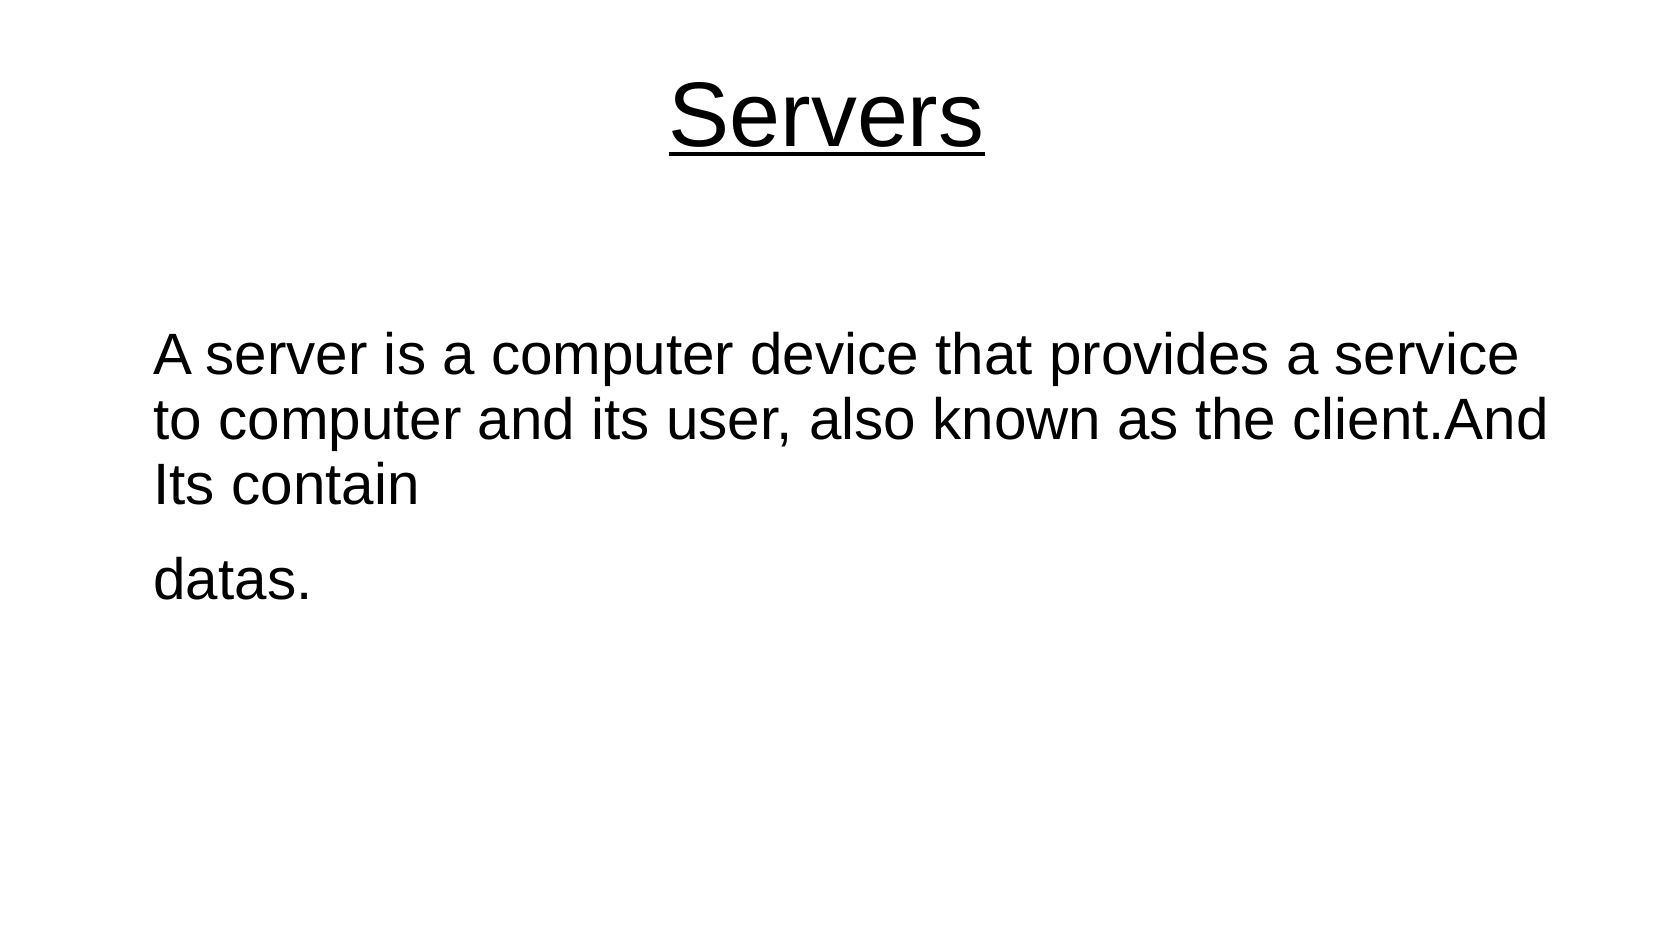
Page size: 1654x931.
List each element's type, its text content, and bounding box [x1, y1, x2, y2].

list A server is a computer device that provides a service to computer and its user, also known as the client.And Its contain datas. [82, 217, 1571, 758]
title Servers [82, 37, 1571, 193]
